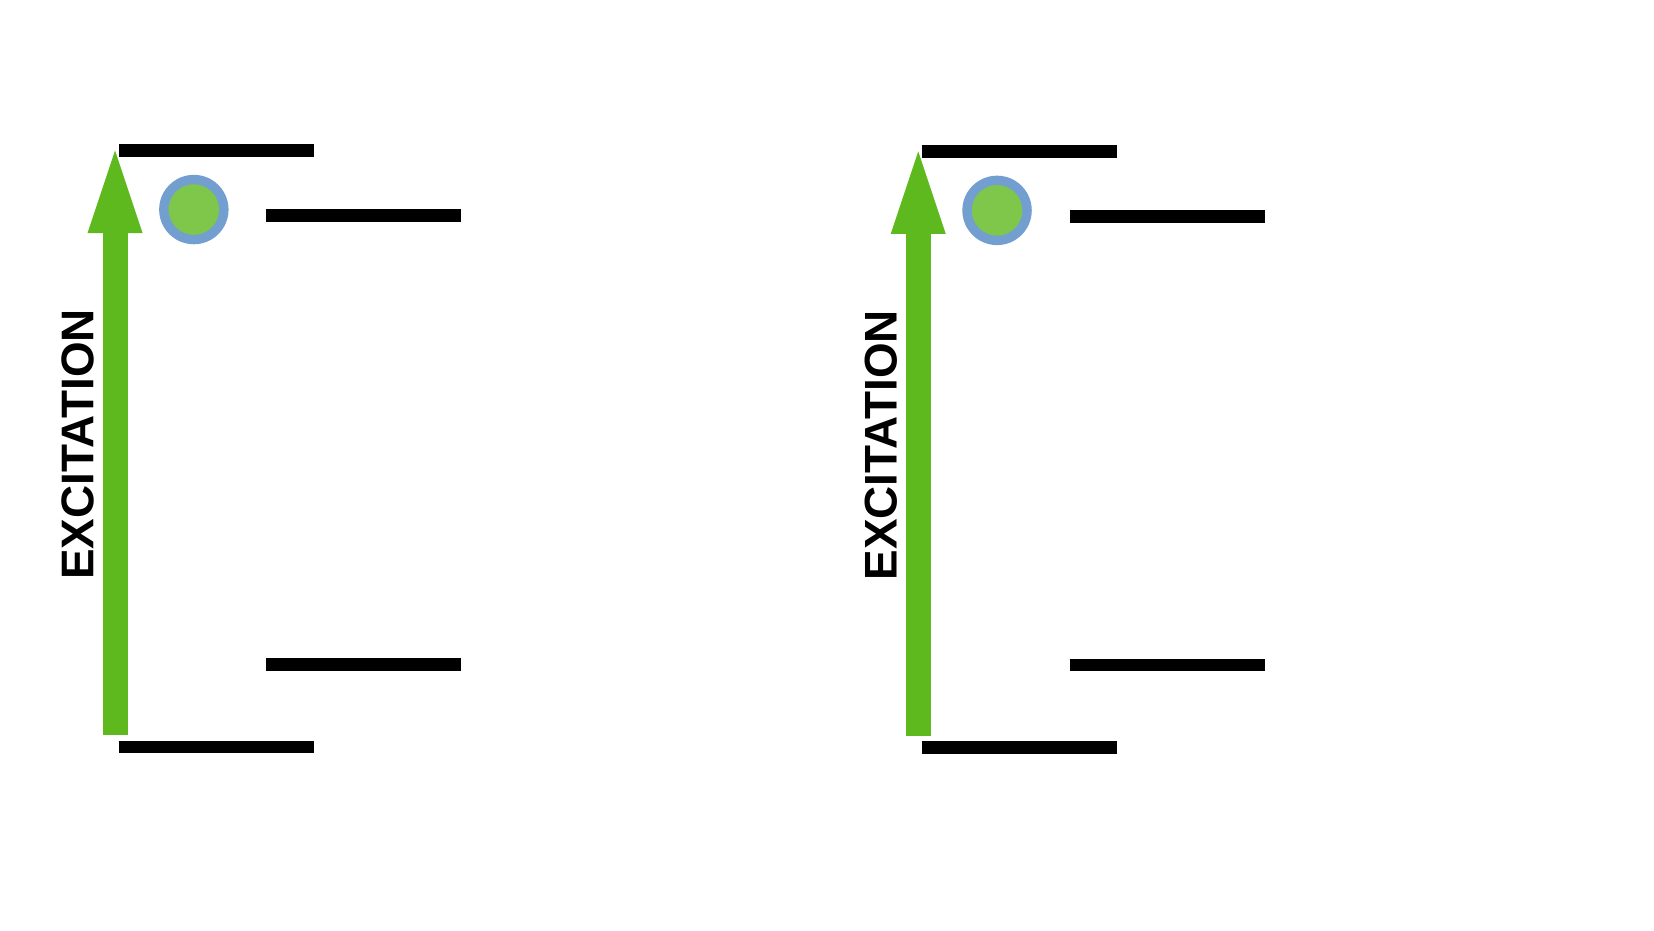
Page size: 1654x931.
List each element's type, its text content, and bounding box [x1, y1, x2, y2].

text_box [163, 179, 224, 240]
text_box EXCITATION [44, 189, 111, 700]
text_box EXCITATION [847, 190, 914, 701]
text_box [967, 180, 1028, 241]
